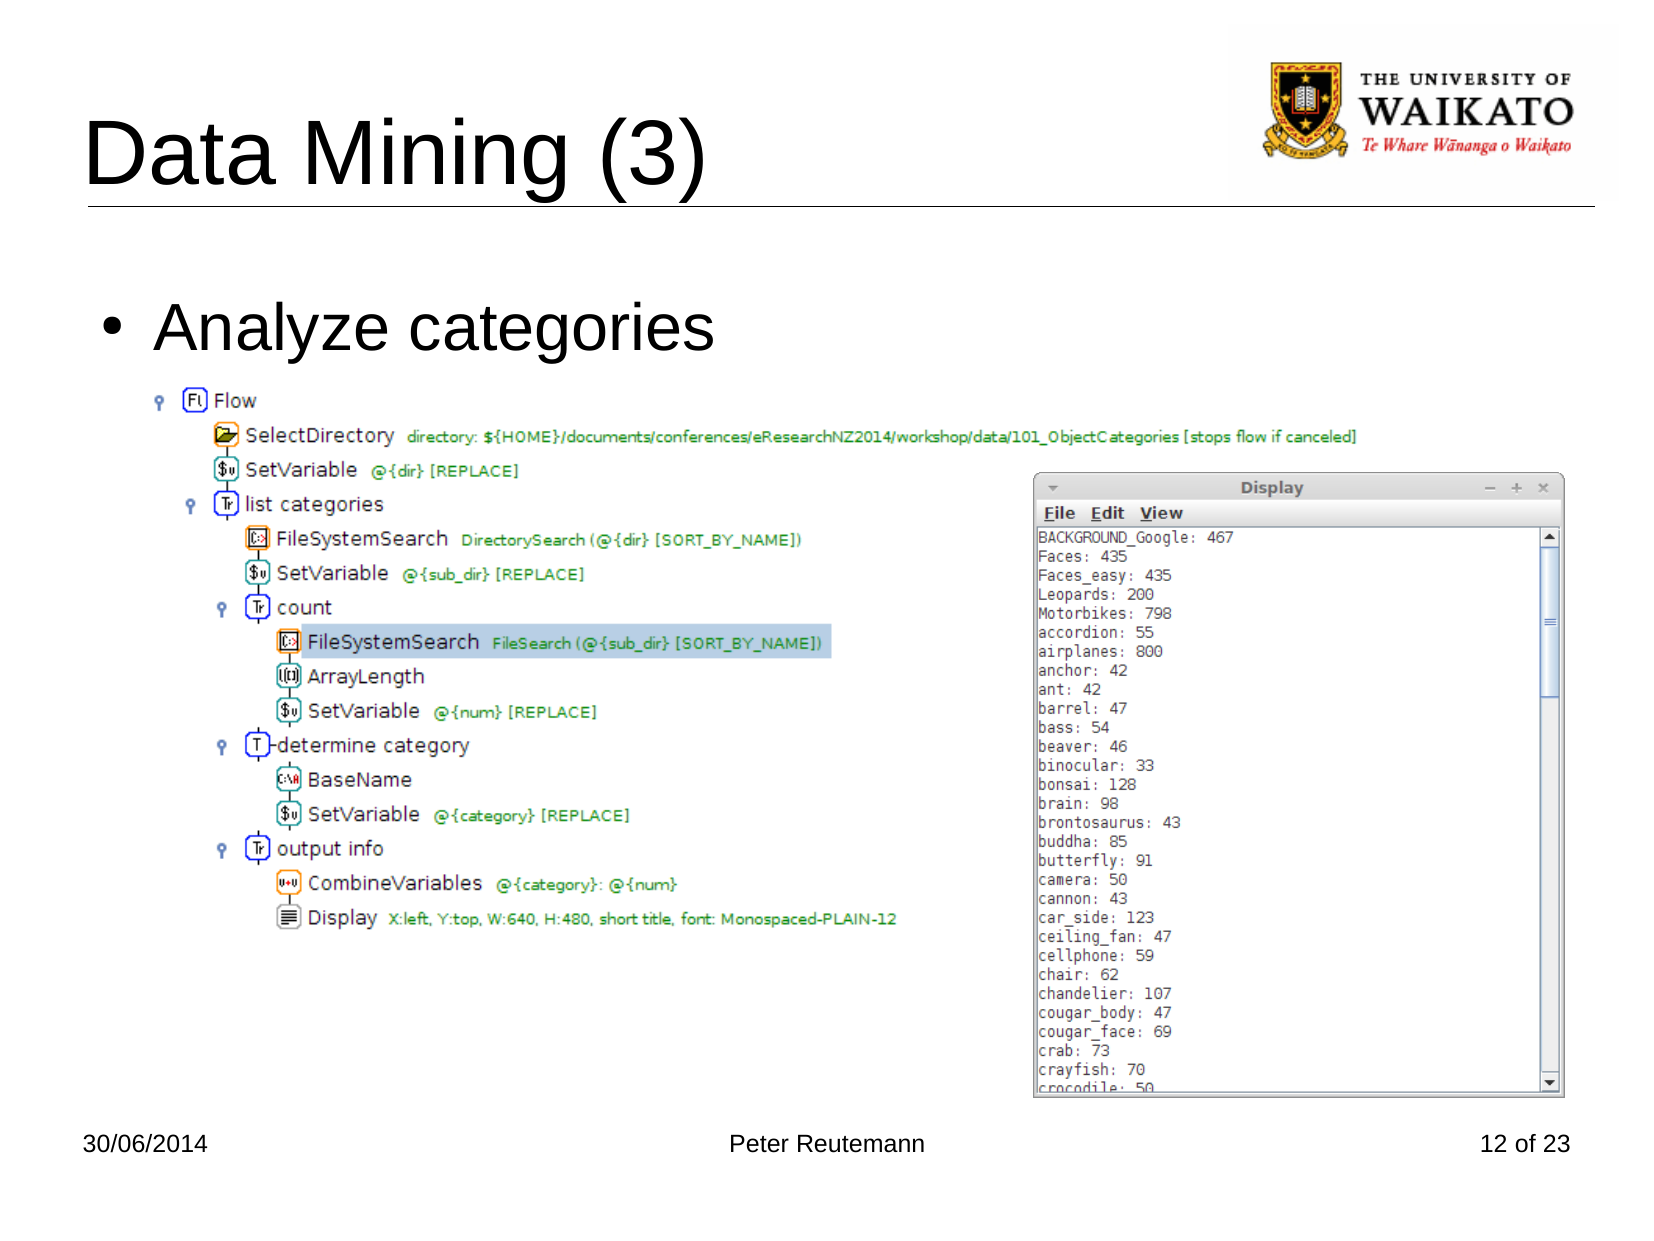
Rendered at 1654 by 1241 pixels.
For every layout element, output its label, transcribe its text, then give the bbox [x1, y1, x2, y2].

title Data Mining (3) [82, 49, 1571, 257]
picture [147, 383, 1565, 1122]
list Analyze categories [82, 290, 1571, 1010]
picture [1228, 24, 1619, 201]
